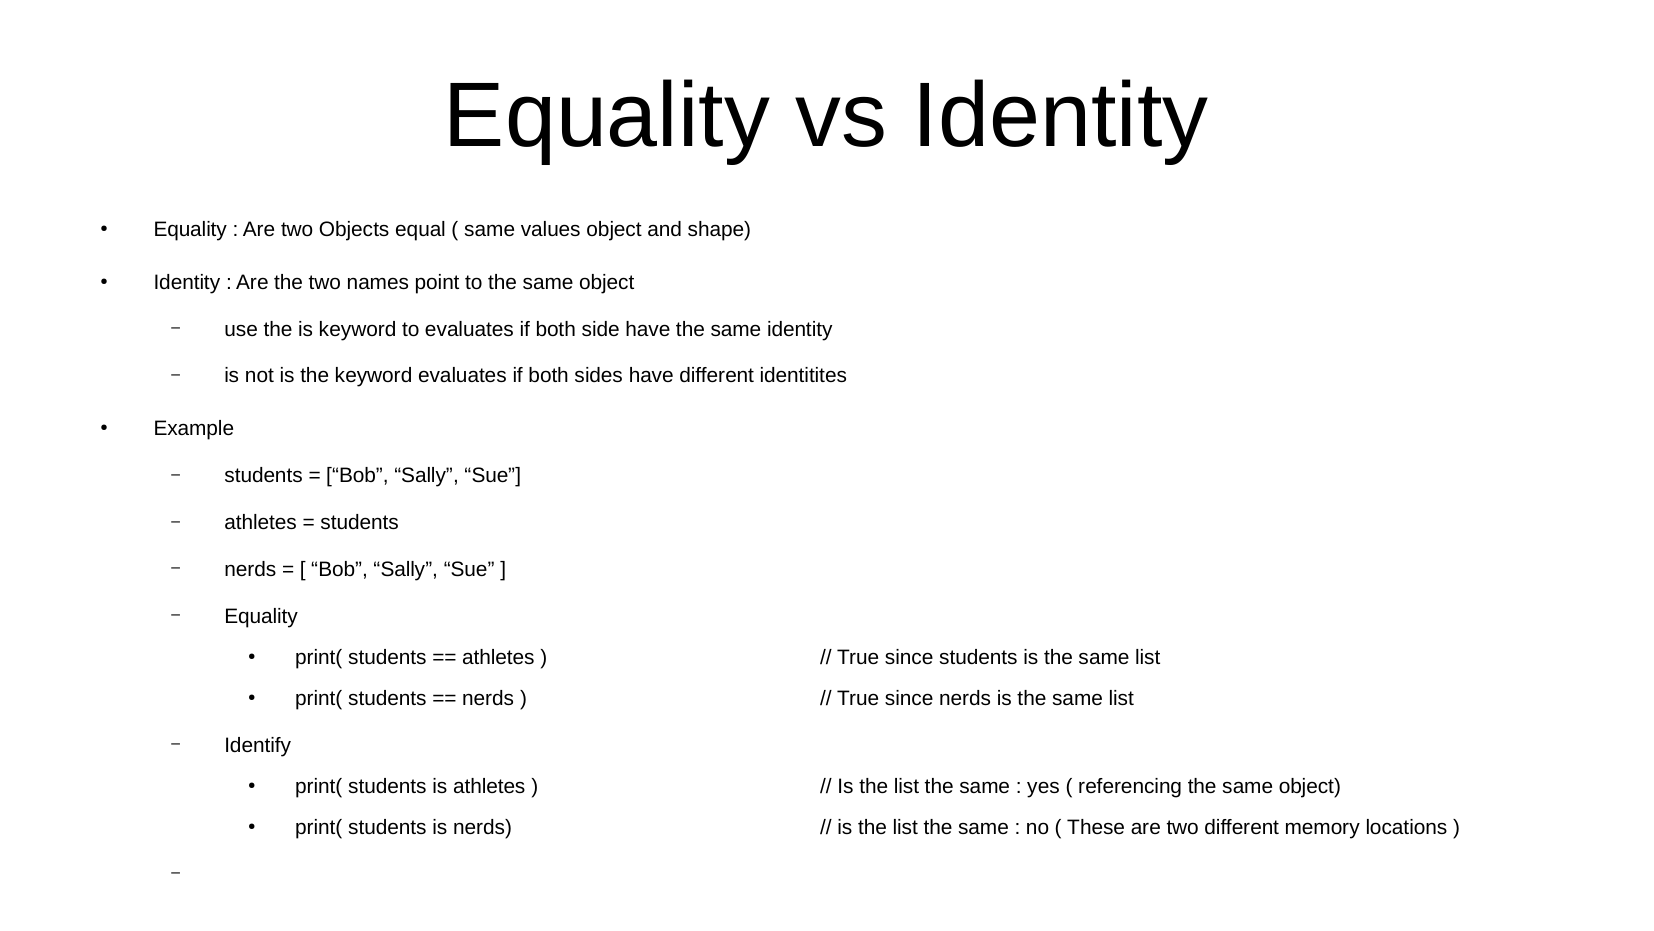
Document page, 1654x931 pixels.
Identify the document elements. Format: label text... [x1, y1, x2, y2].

list Equality : Are two Objects equal ( same values object and shape) Identity : Are the two names point to the same object use the is keyword to evaluates if both side have the same identity is not is the keyword evaluates if both sides have different identitites Example students = [“Bob”, “Sally”, “Sue”] athletes = students nerds = [ “Bob”, “Sally”, “Sue” ] Equality print( students == athletes ) // True since students is the same list print( students == nerds ) // True since nerds is the same list Identify print( students is athletes ) // Is the list the same : yes ( referencing the same object) print( students is nerds) // is the list the same : no ( These are two different memory locations ) [82, 217, 1561, 871]
title Equality vs Identity [82, 37, 1571, 193]
